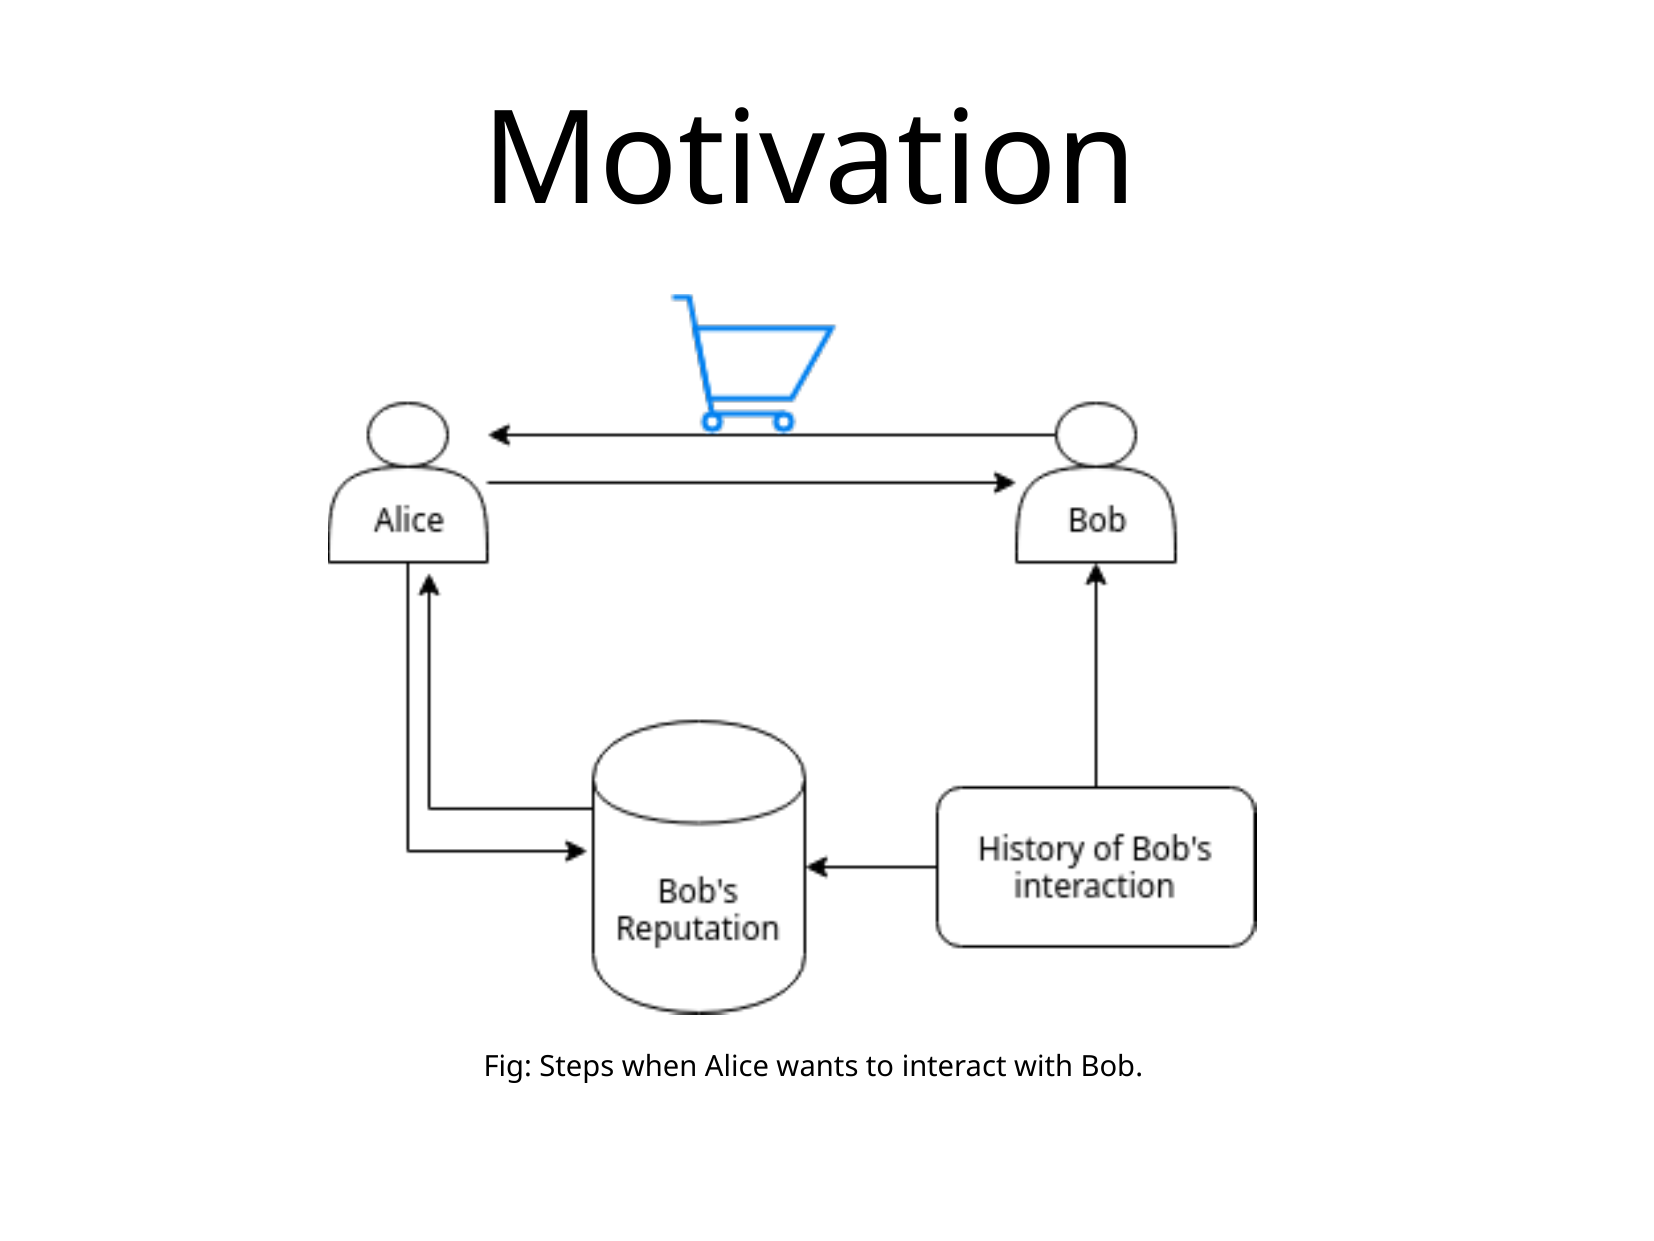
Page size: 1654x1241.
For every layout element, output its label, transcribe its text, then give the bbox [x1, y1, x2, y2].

picture [328, 294, 1257, 1015]
title Motivation [82, 49, 1571, 257]
text_box Fig: Steps when Alice wants to interact with Bob. [468, 1037, 1212, 1111]
